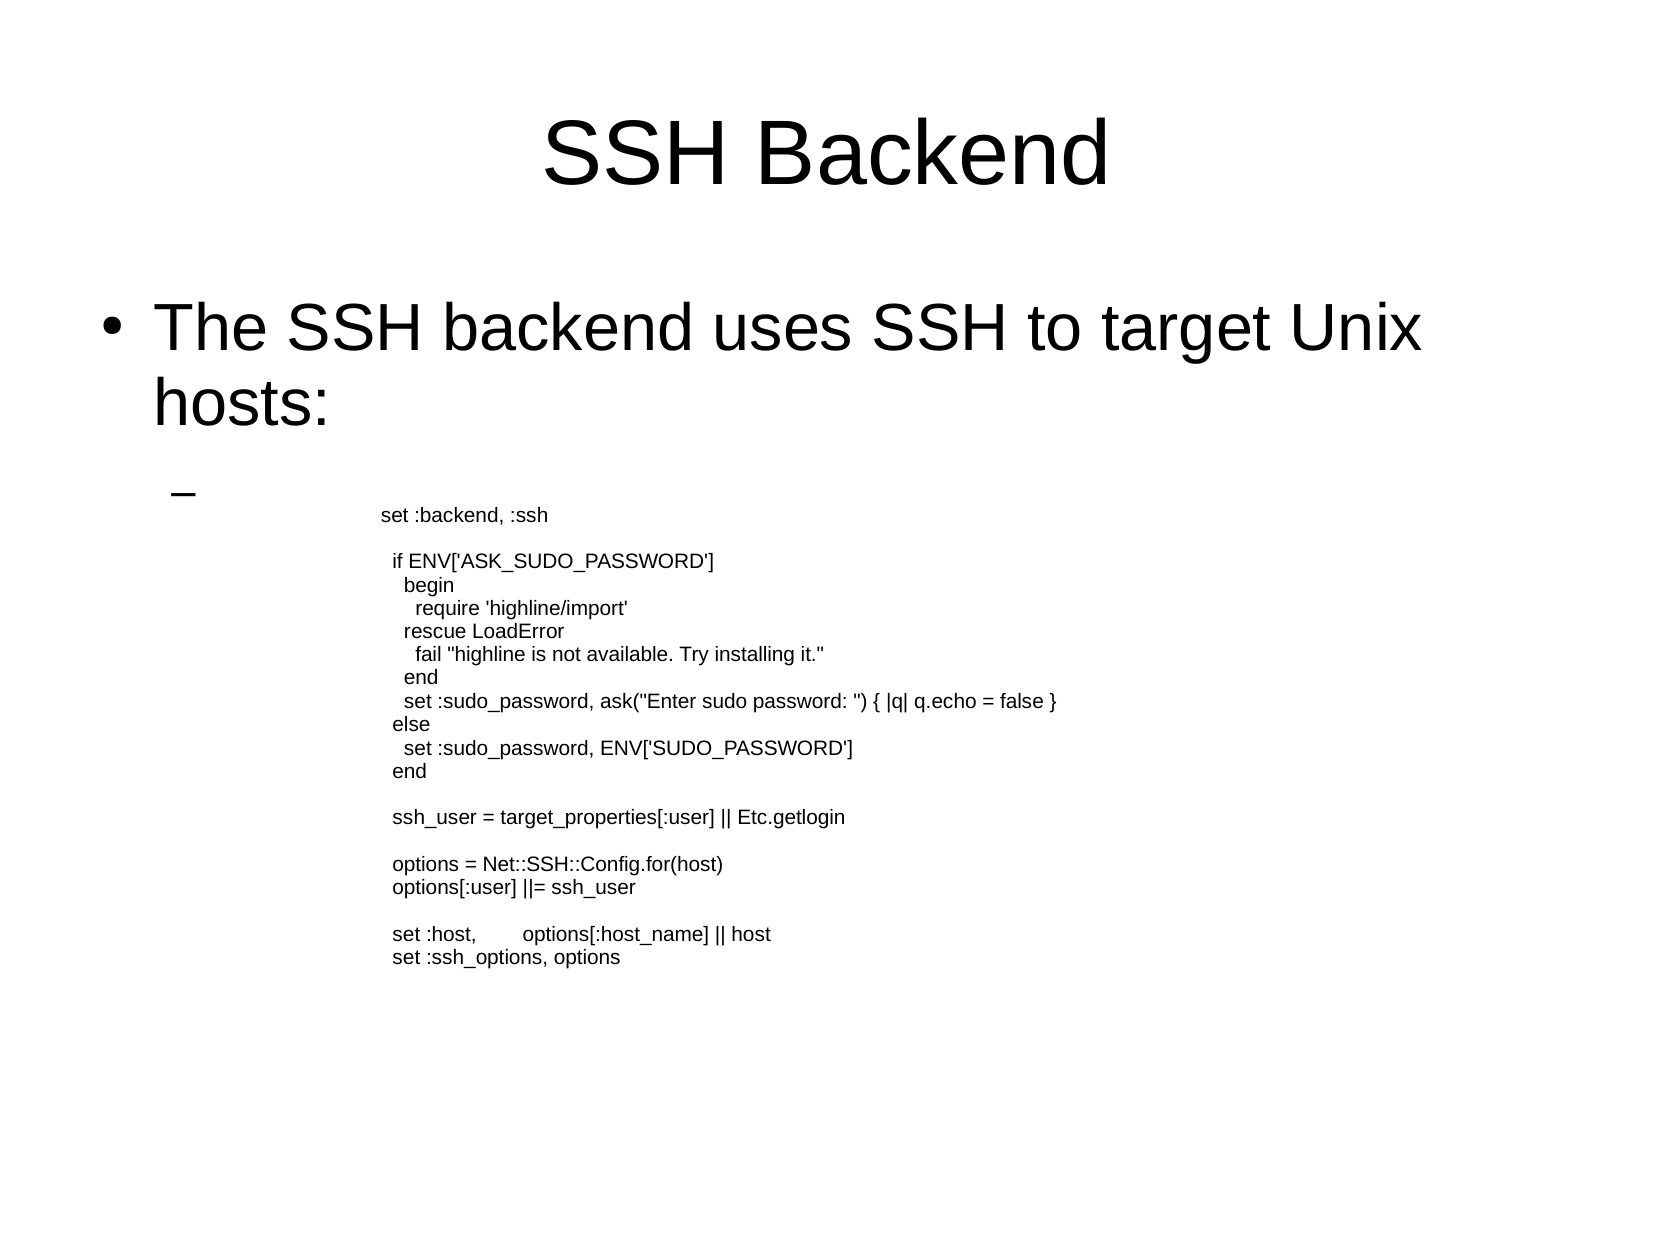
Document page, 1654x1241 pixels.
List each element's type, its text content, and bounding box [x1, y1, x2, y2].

list The SSH backend uses SSH to target Unix hosts: [82, 290, 1571, 1010]
title SSH Backend [82, 49, 1571, 257]
text_box set :backend, :ssh if ENV['ASK_SUDO_PASSWORD'] begin require 'highline/import' rescue LoadError fail "highline is not available. Try installing it." end set :sudo_password, ask("Enter sudo password: ") { |q| q.echo = false } else set :sudo_password, ENV['SUDO_PASSWORD'] end ssh_user = target_properties[:user] || Etc.getlogin options = Net::SSH::Config.for(host) options[:user] ||= ssh_user set :host, options[:host_name] || host set :ssh_options, options [366, 496, 1072, 977]
